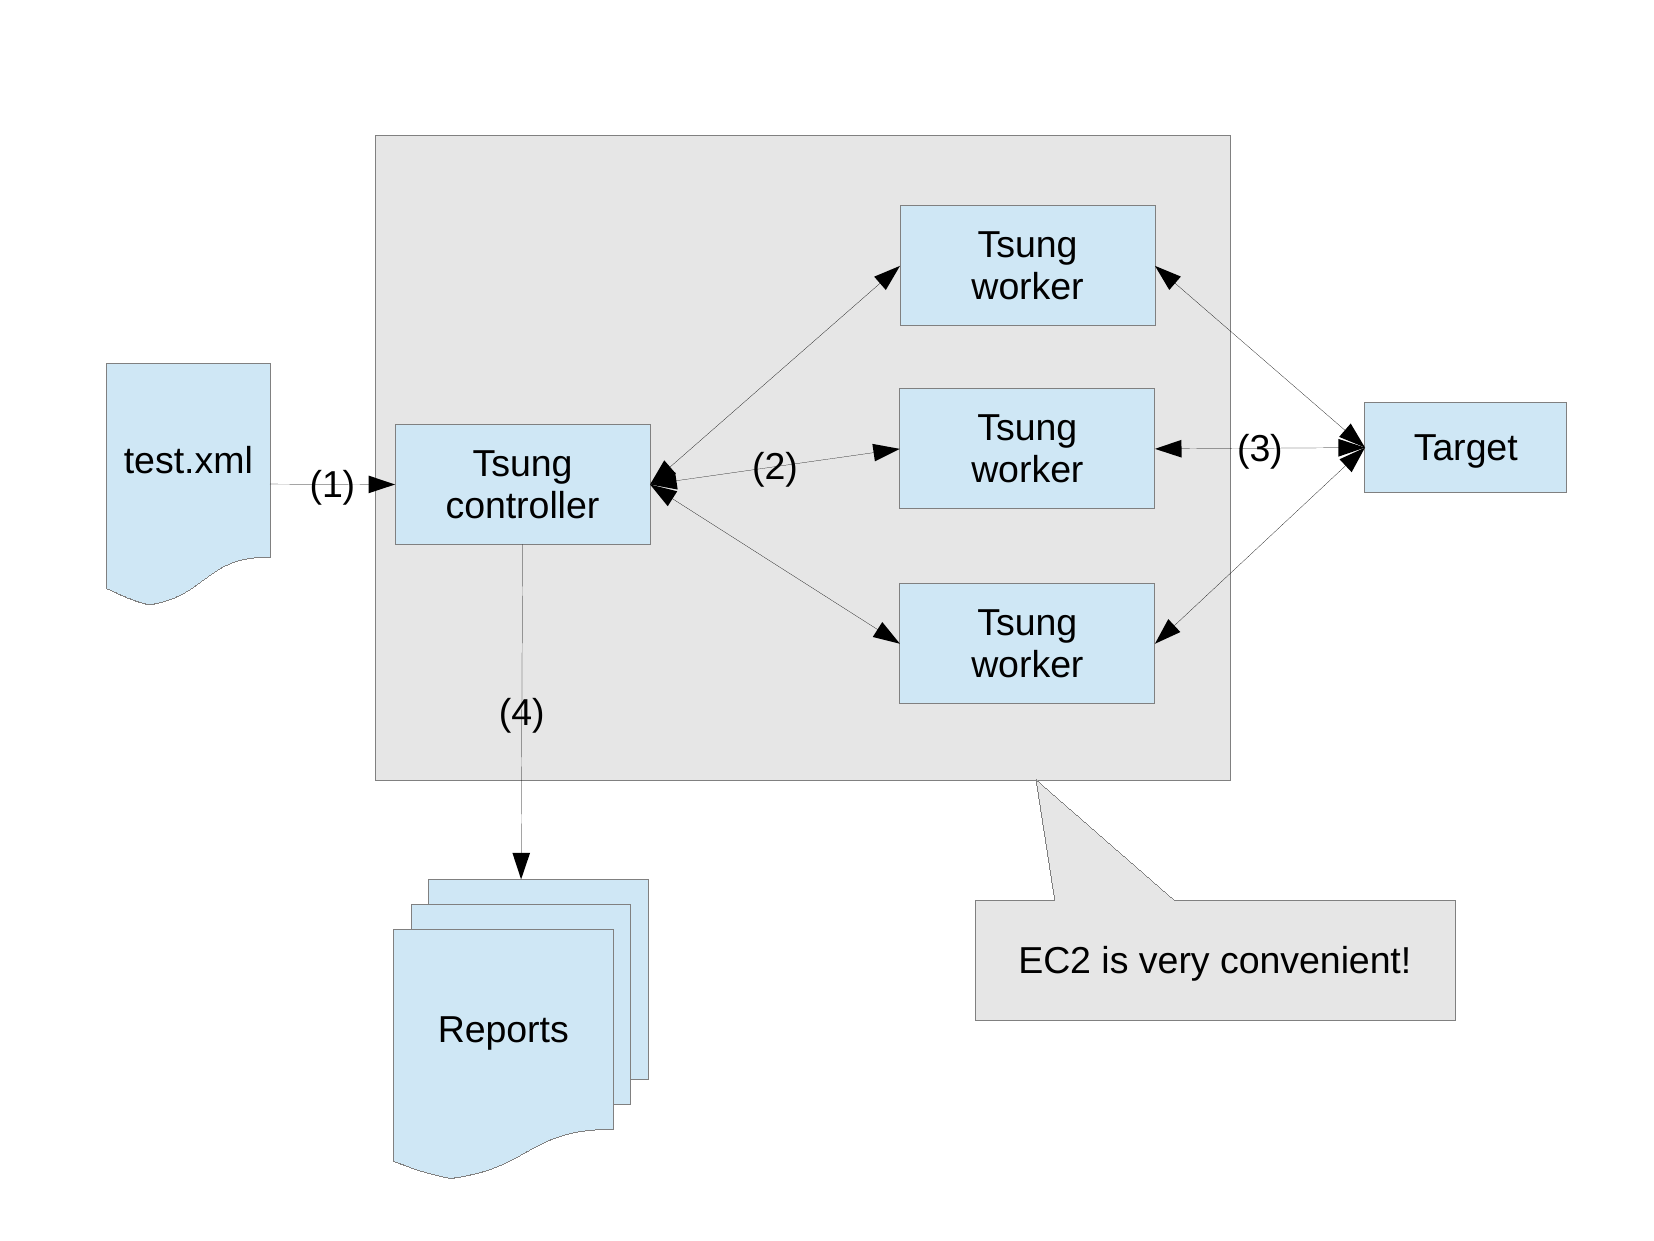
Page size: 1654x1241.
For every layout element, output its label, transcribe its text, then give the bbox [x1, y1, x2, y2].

text_box Tsung controller [395, 424, 651, 545]
text_box [674, 449, 1231, 641]
text_box Tsung worker [899, 583, 1155, 704]
text_box Tsung worker [899, 388, 1155, 509]
text_box [671, 268, 1231, 480]
text_box [515, 708, 521, 717]
text_box [375, 485, 522, 781]
text_box EC2 is very convenient! [975, 779, 1456, 1021]
text_box Reports [393, 879, 649, 1179]
text_box [522, 487, 1231, 781]
text_box Tsung worker [900, 205, 1156, 326]
text_box test.xml [106, 363, 271, 605]
text_box Target [1364, 402, 1567, 493]
text_box [375, 135, 1231, 484]
